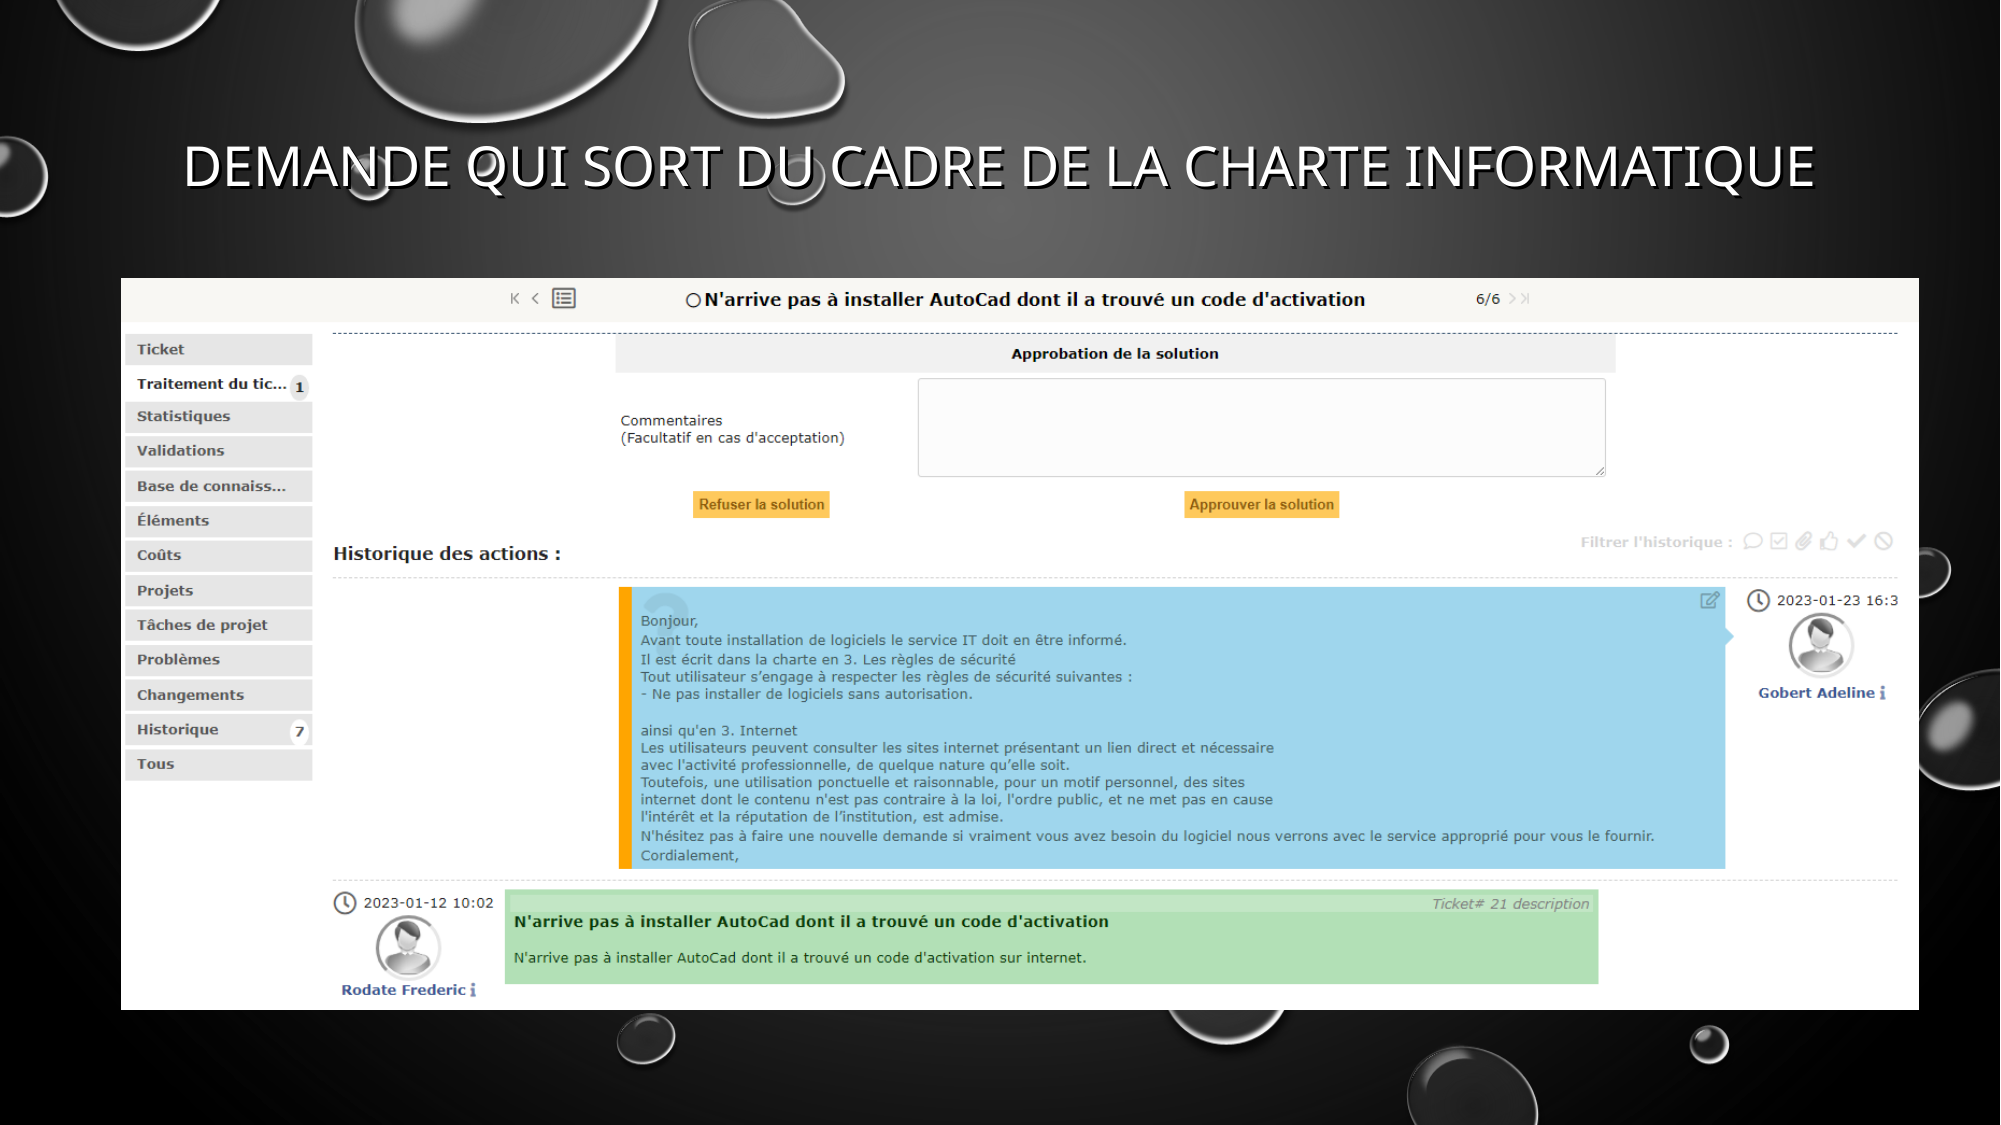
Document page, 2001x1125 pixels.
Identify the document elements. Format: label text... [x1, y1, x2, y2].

title Demande qui sort du cadre de la charte informatique [121, 83, 1879, 206]
picture [121, 278, 1919, 1010]
